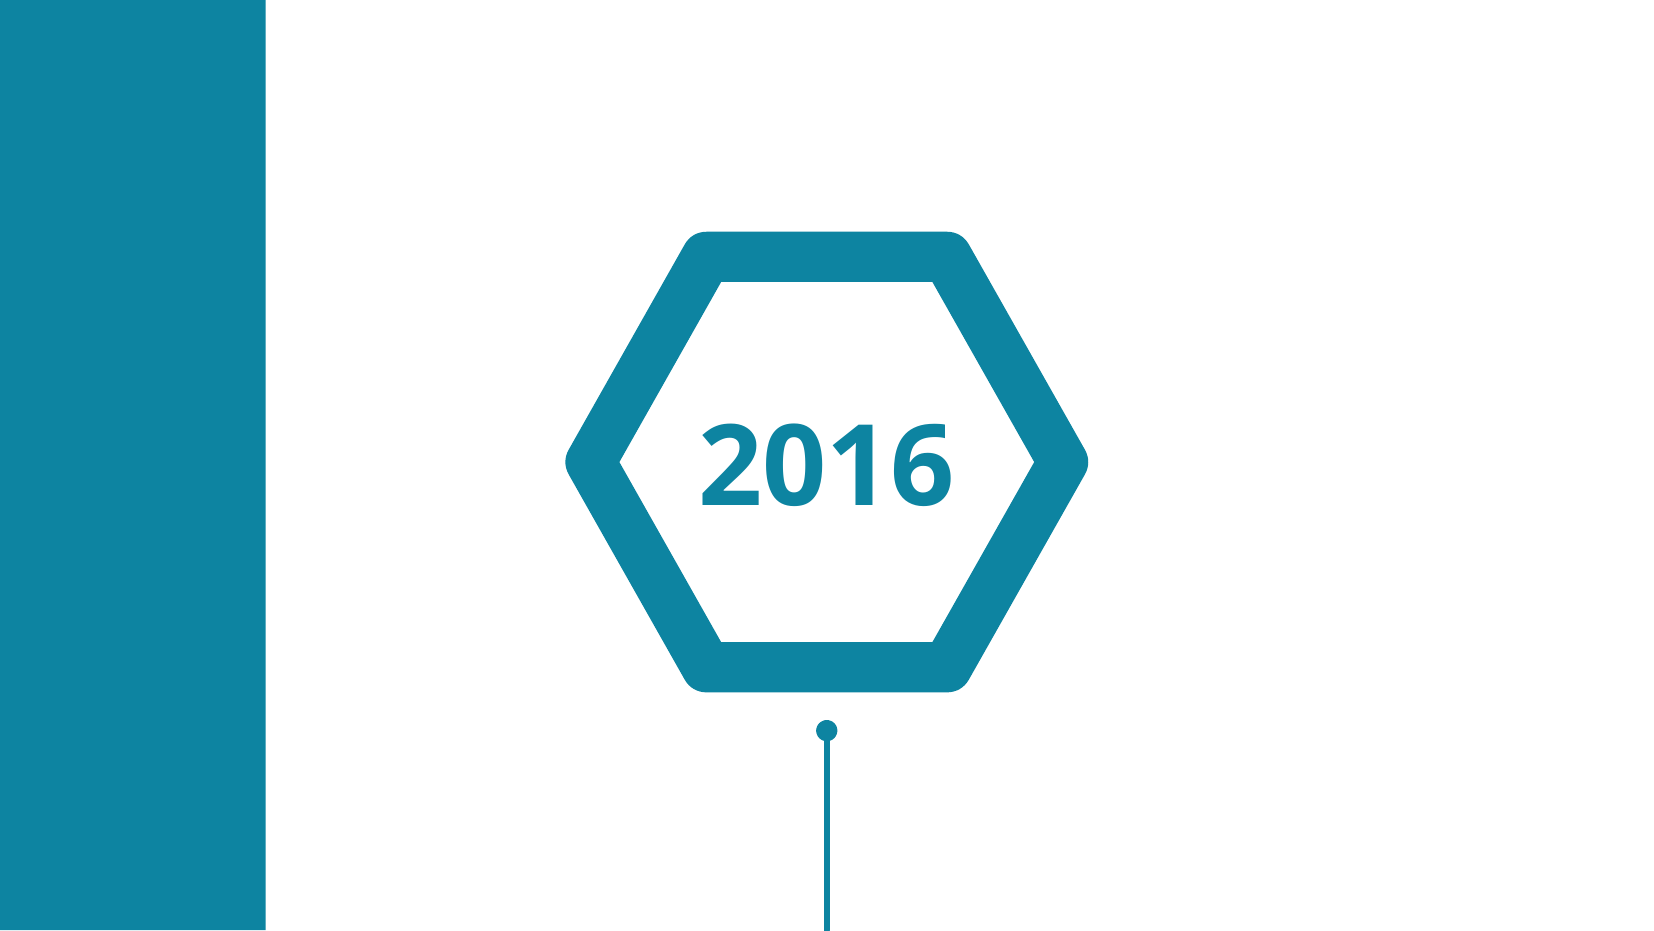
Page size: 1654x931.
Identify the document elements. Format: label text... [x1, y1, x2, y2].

text_box 2016 [590, 256, 1064, 668]
